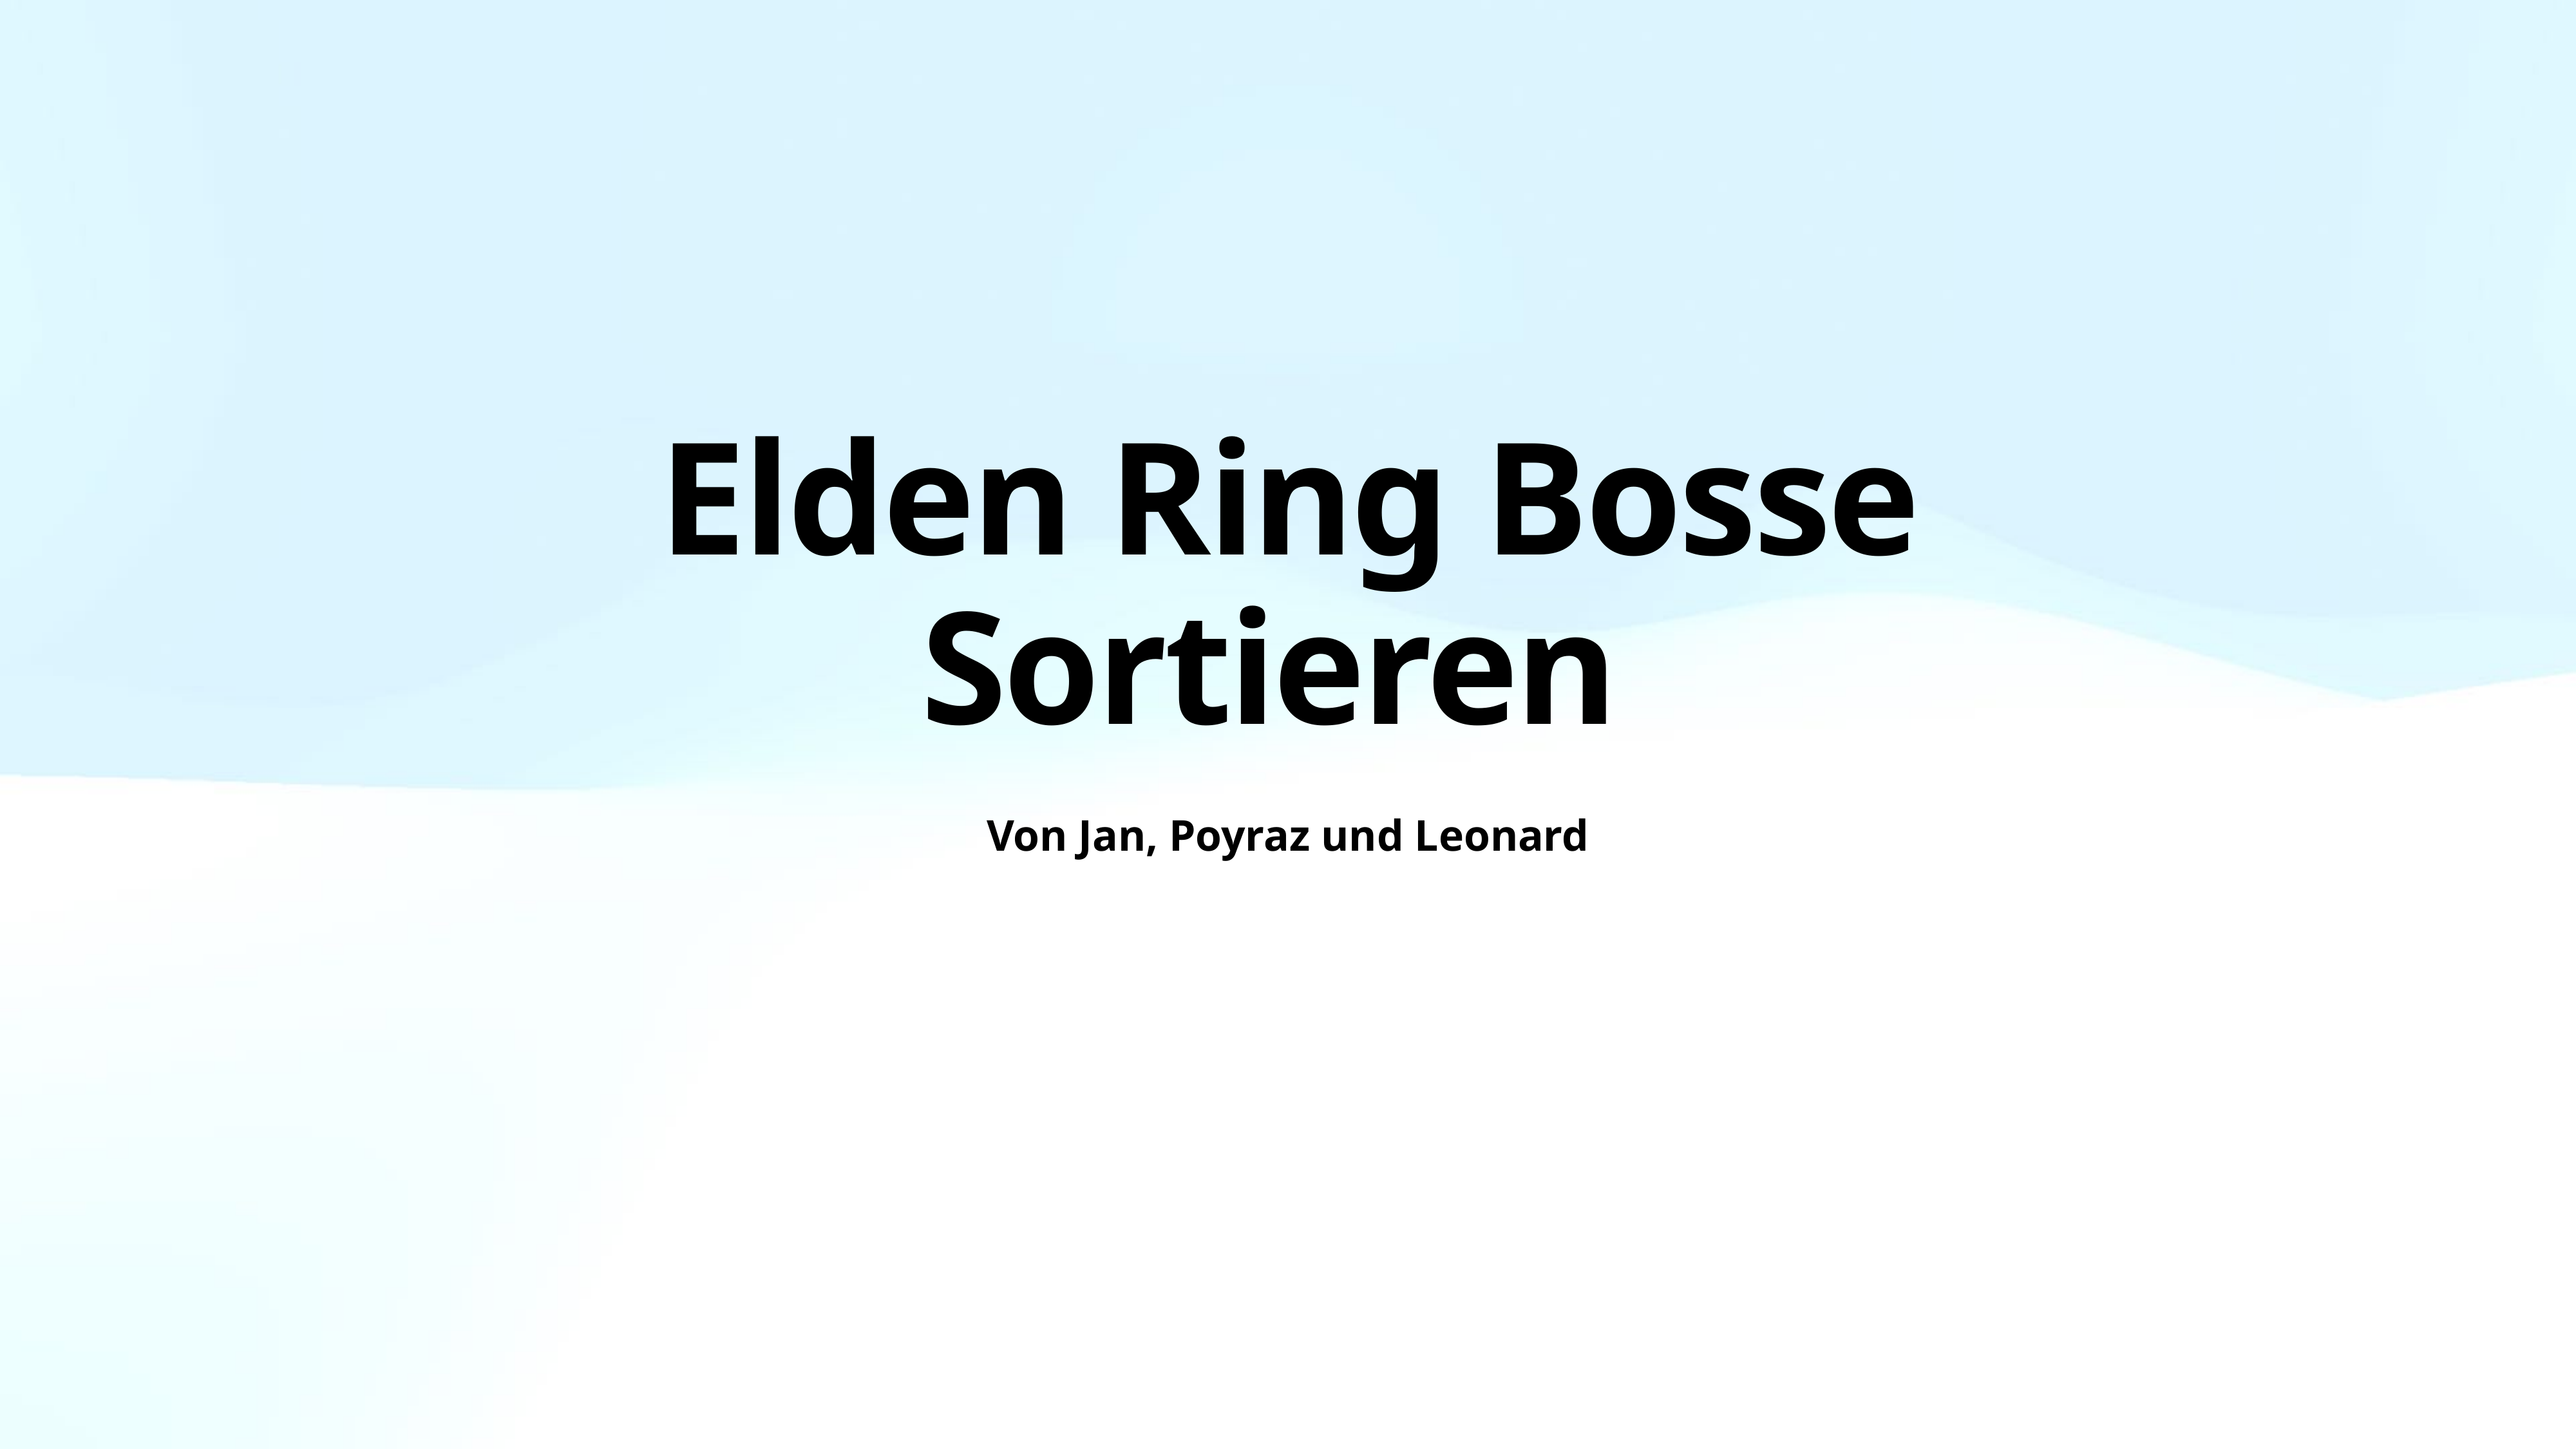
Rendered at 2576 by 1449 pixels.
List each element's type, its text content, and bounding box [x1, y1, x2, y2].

text_box Elden Ring Bosse Sortieren [359, 272, 2217, 763]
picture [0, 0, 2576, 1449]
text_box Von Jan, Poyraz und Leonard [127, 800, 2449, 868]
